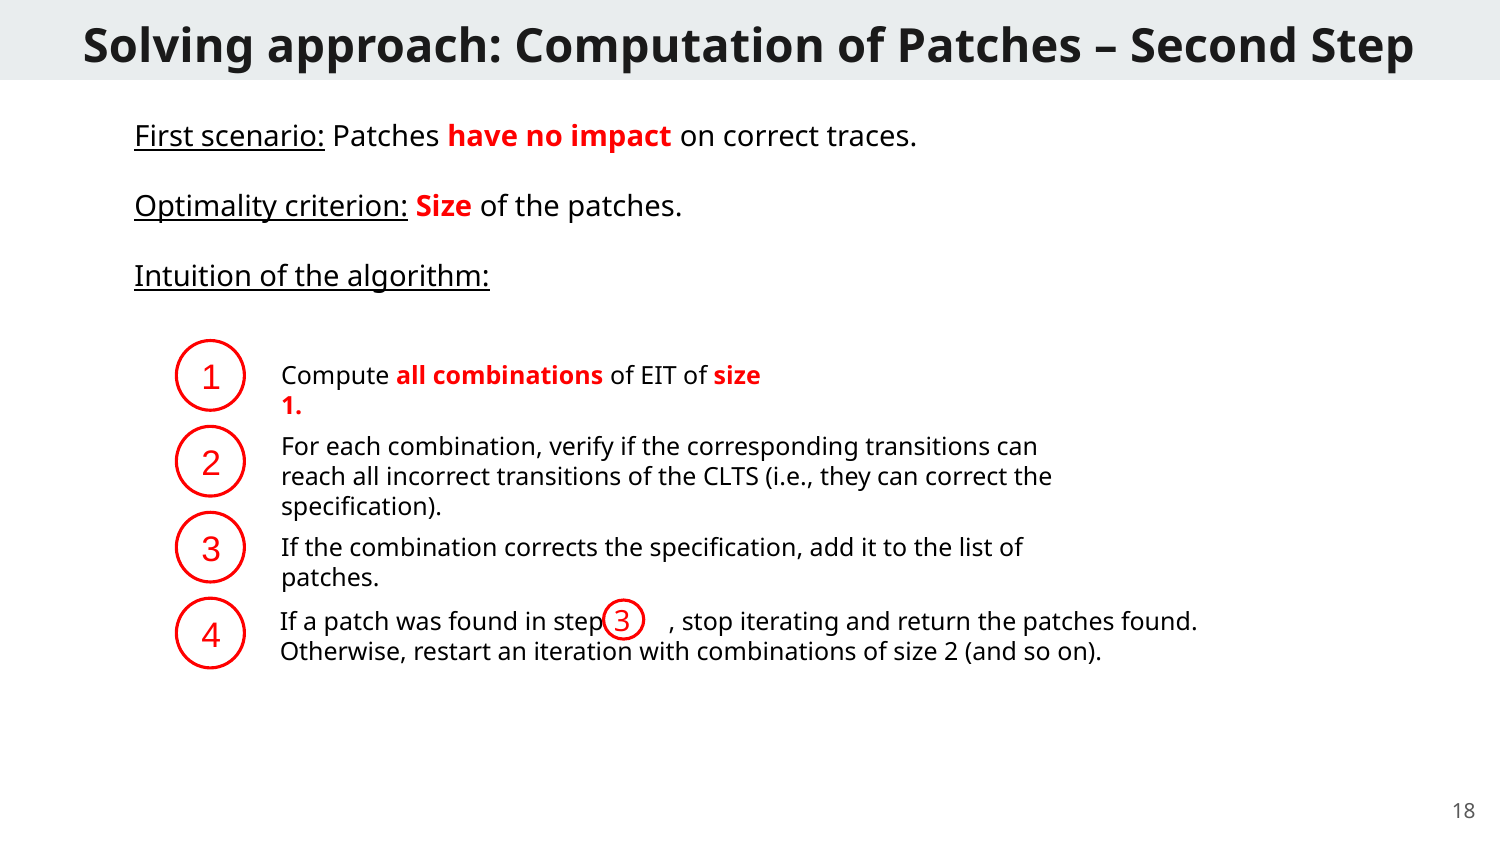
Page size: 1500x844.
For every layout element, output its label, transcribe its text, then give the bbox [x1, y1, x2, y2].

text_box Compute all combinations of EIT of size 1. [265, 345, 788, 436]
text_box For each combination, verify if the corresponding transitions can reach all incorrect transitions of the CLTS (i.e., they can correct the specification). [266, 415, 1123, 516]
text_box First scenario: Patches have no impact on correct traces. Optimality criterion: Size of the patches. Intuition of the algorithm: [119, 102, 1017, 308]
text_box If a patch was found in step , stop iterating and return the patches found. Otherwise, restart an iteration with combinations of size 2 (and so on). [264, 590, 1236, 681]
text_box If the combination corrects the specification, add it to the list of patches. [266, 516, 1123, 590]
text_box 1 [176, 340, 245, 411]
text_box 4 [176, 598, 245, 668]
title Solving approach: Computation of Patches – Second Step [24, 0, 1476, 88]
text_box 2 [176, 426, 245, 497]
text_box 3 [176, 512, 245, 582]
slide_number <numéro> [1400, 779, 1491, 844]
